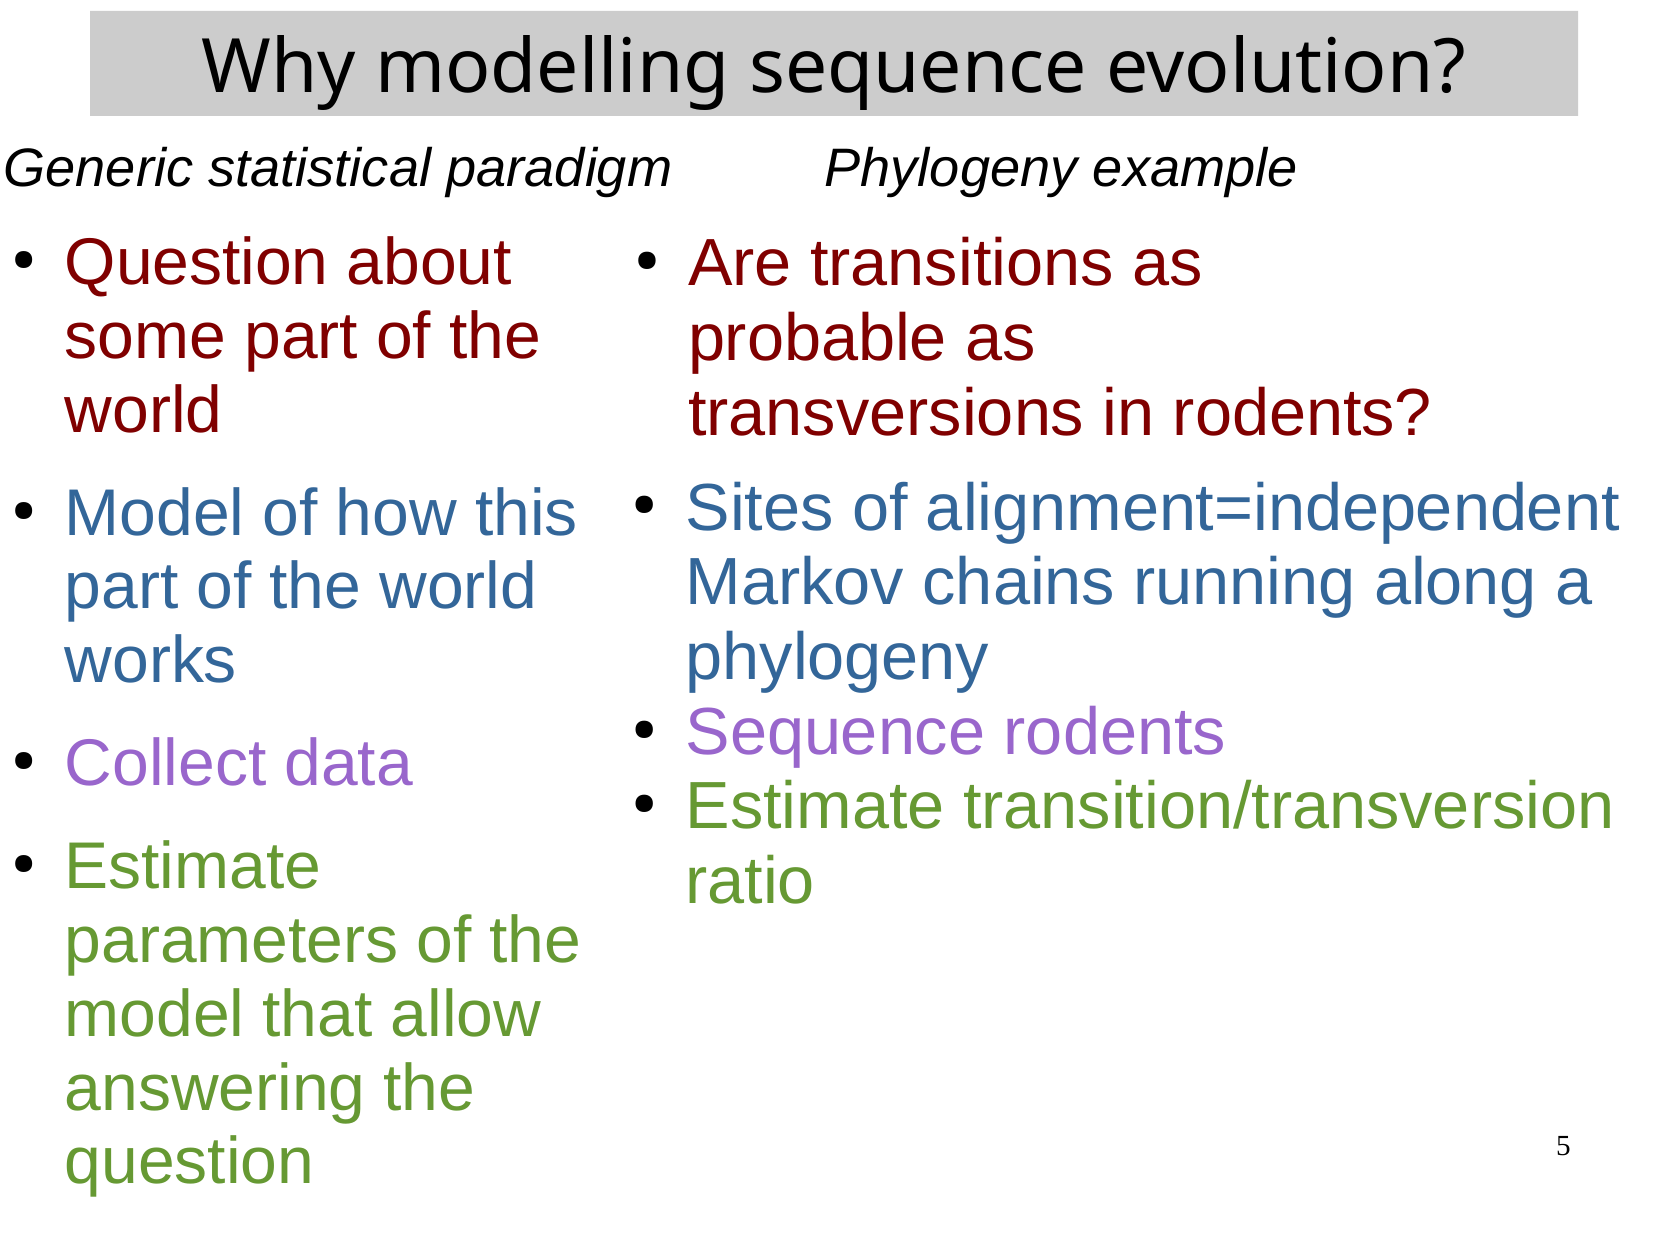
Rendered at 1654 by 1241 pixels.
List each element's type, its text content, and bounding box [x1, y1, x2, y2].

text_box Phylogeny example [809, 129, 1515, 266]
text_box Sites of alignment=independent Markov chains running along a phylogeny Sequence rodents Estimate transition/transversion ratio [600, 462, 1654, 1209]
title Why modelling sequence evolution? [90, 10, 1579, 116]
list Question about some part of the world Model of how this part of the world works Collect data Estimate parameters of the model that allow answering the question [0, 266, 617, 1201]
list Are transitions as probable as transversions in rodents? [617, 225, 1437, 462]
text_box Generic statistical paradigm [0, 129, 694, 266]
